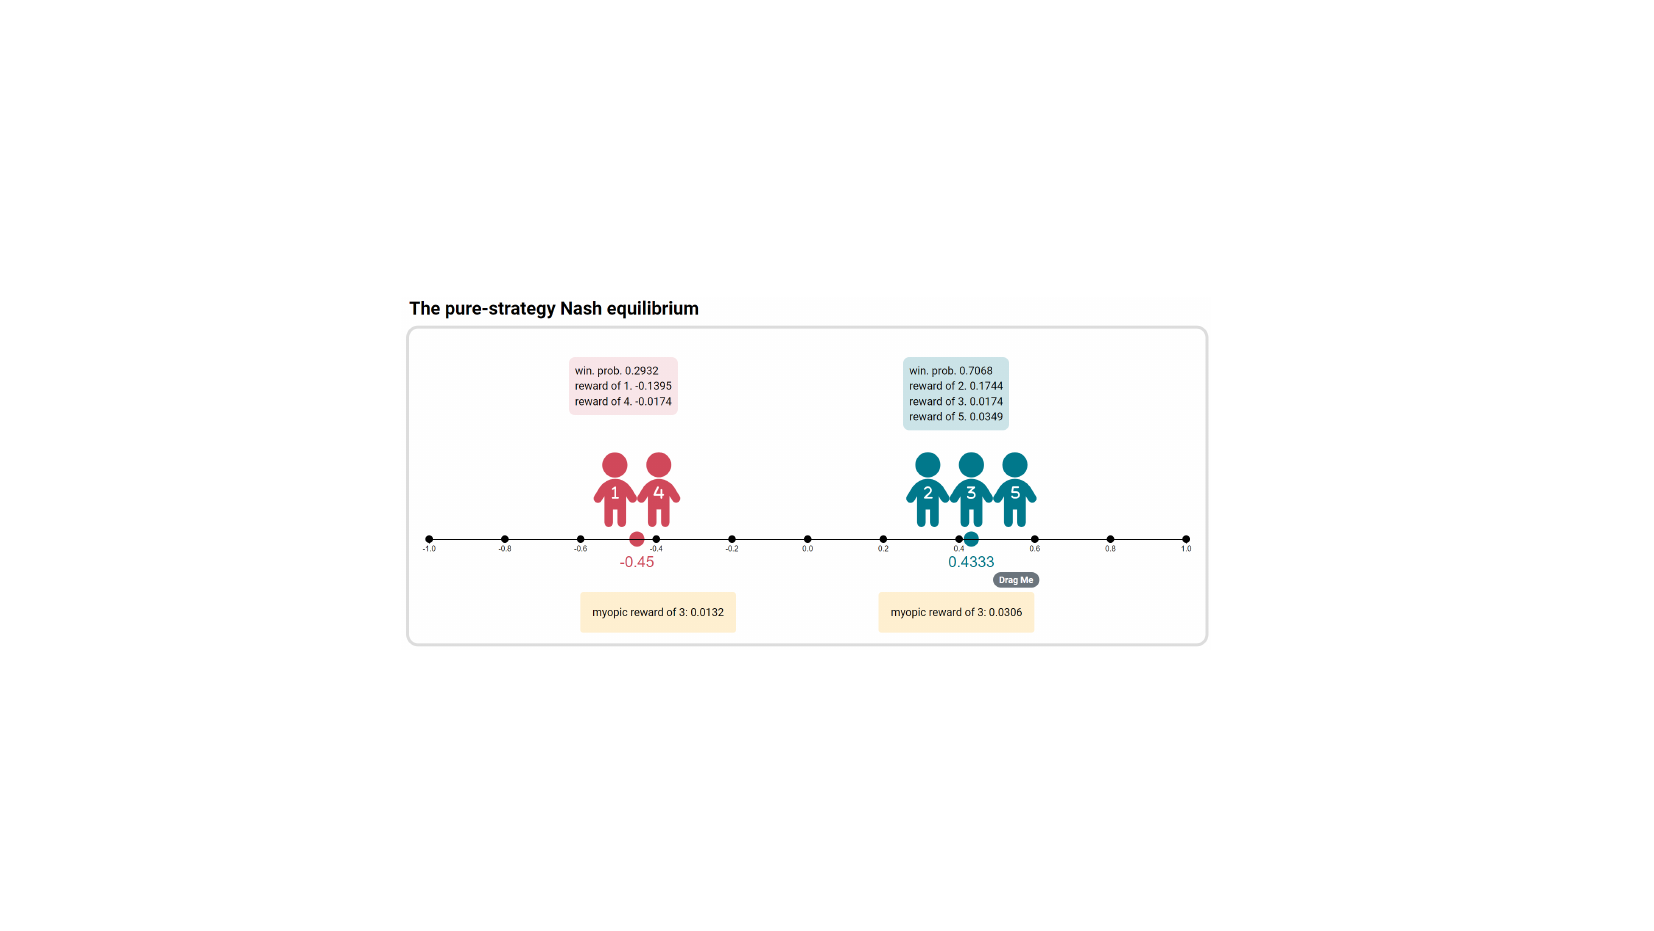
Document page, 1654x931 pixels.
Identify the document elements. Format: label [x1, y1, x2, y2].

picture [401, 297, 1211, 650]
